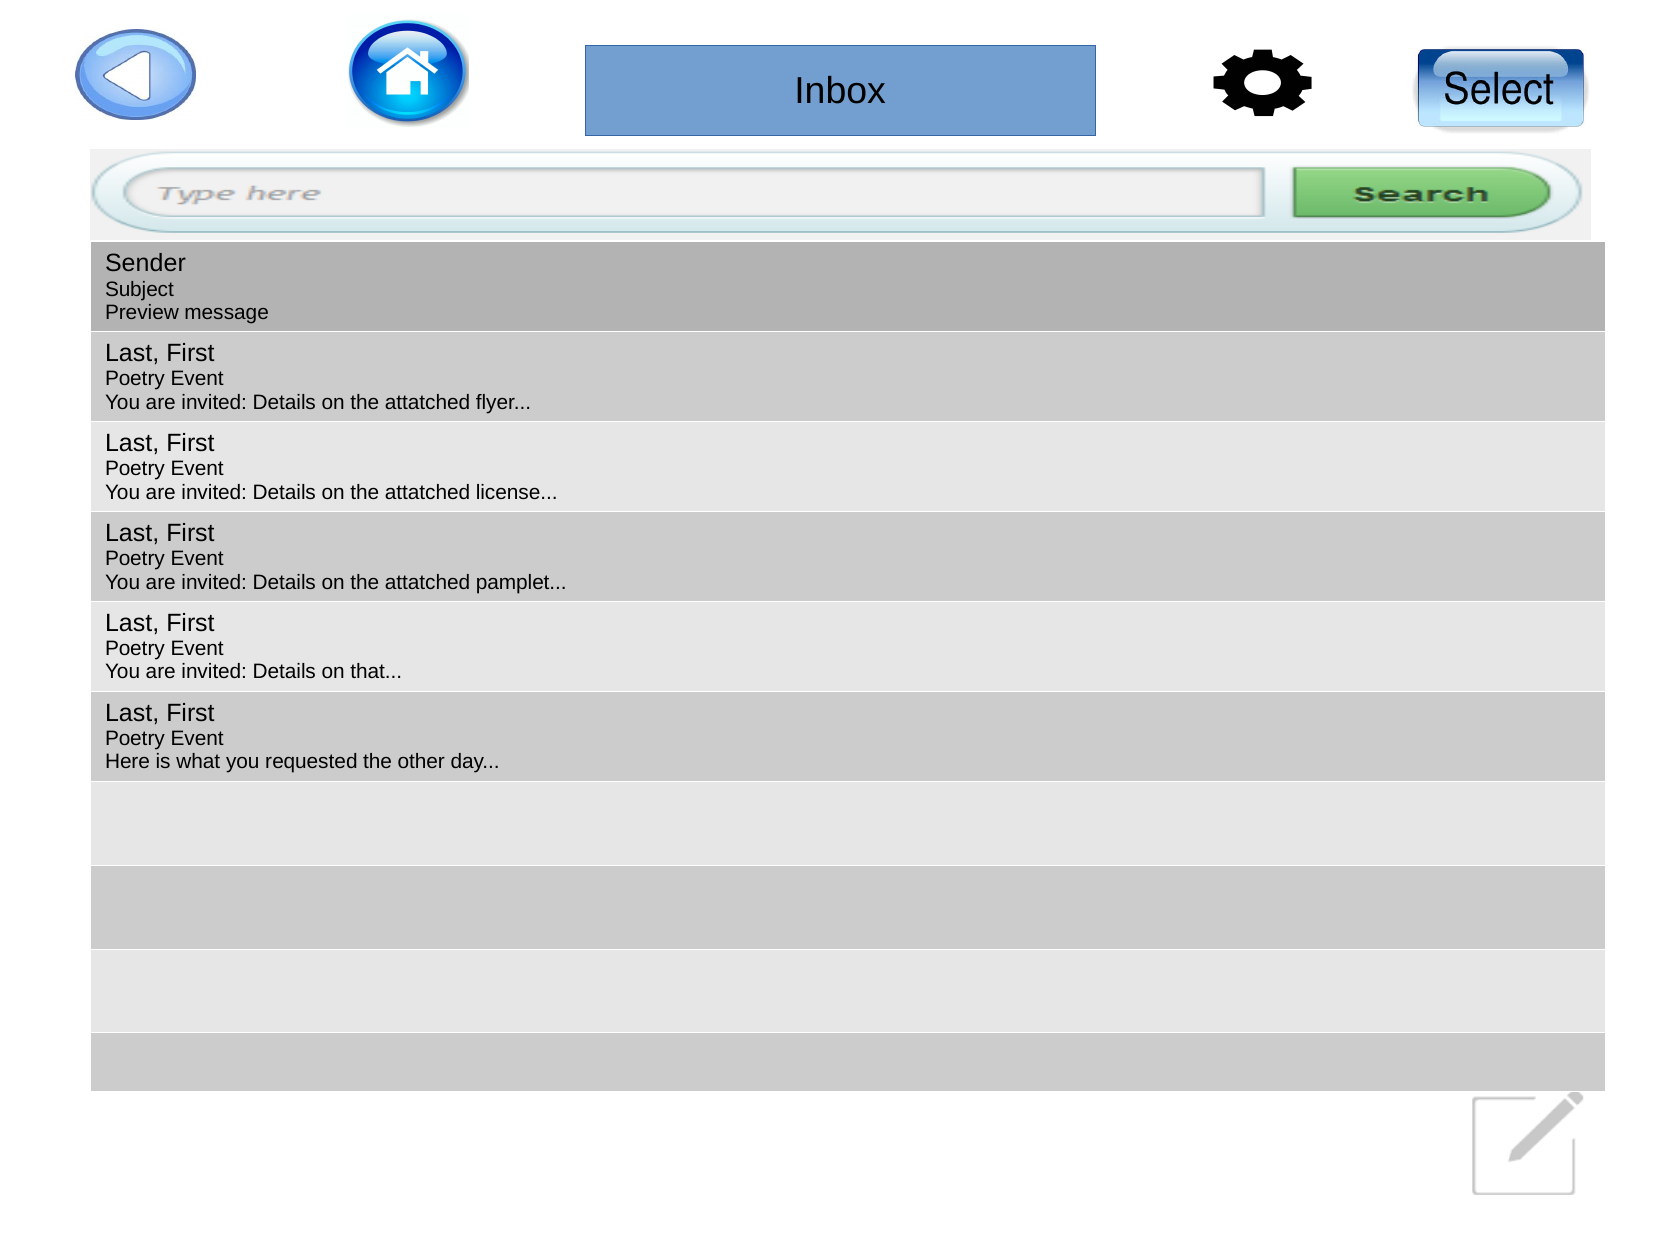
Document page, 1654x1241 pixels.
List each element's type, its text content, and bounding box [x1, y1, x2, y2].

picture [1189, 29, 1336, 128]
table_cell Last, First Poetry Event You are invited: Details on the attatched license... [91, 422, 1605, 511]
table_cell [91, 950, 1605, 1032]
picture [345, 14, 469, 128]
table_cell Last, First Poetry Event You are invited: Details on the attatched pamplet... [91, 512, 1605, 601]
table_cell [91, 782, 1605, 865]
table_cell [91, 866, 1605, 949]
picture [1425, 1079, 1636, 1201]
picture [75, 29, 196, 121]
table_cell Last, First Poetry Event You are invited: Details on that... [91, 602, 1605, 691]
text_box Inbox [585, 45, 1096, 136]
picture [90, 149, 1591, 241]
table_header Sender Subject Preview message [91, 242, 1605, 331]
table_cell Last, First Poetry Event Here is what you requested the other day... [91, 692, 1605, 781]
table_cell Last, First Poetry Event You are invited: Details on the attatched flyer... [91, 332, 1605, 421]
picture [1410, 44, 1591, 136]
table_cell [91, 1033, 1605, 1091]
